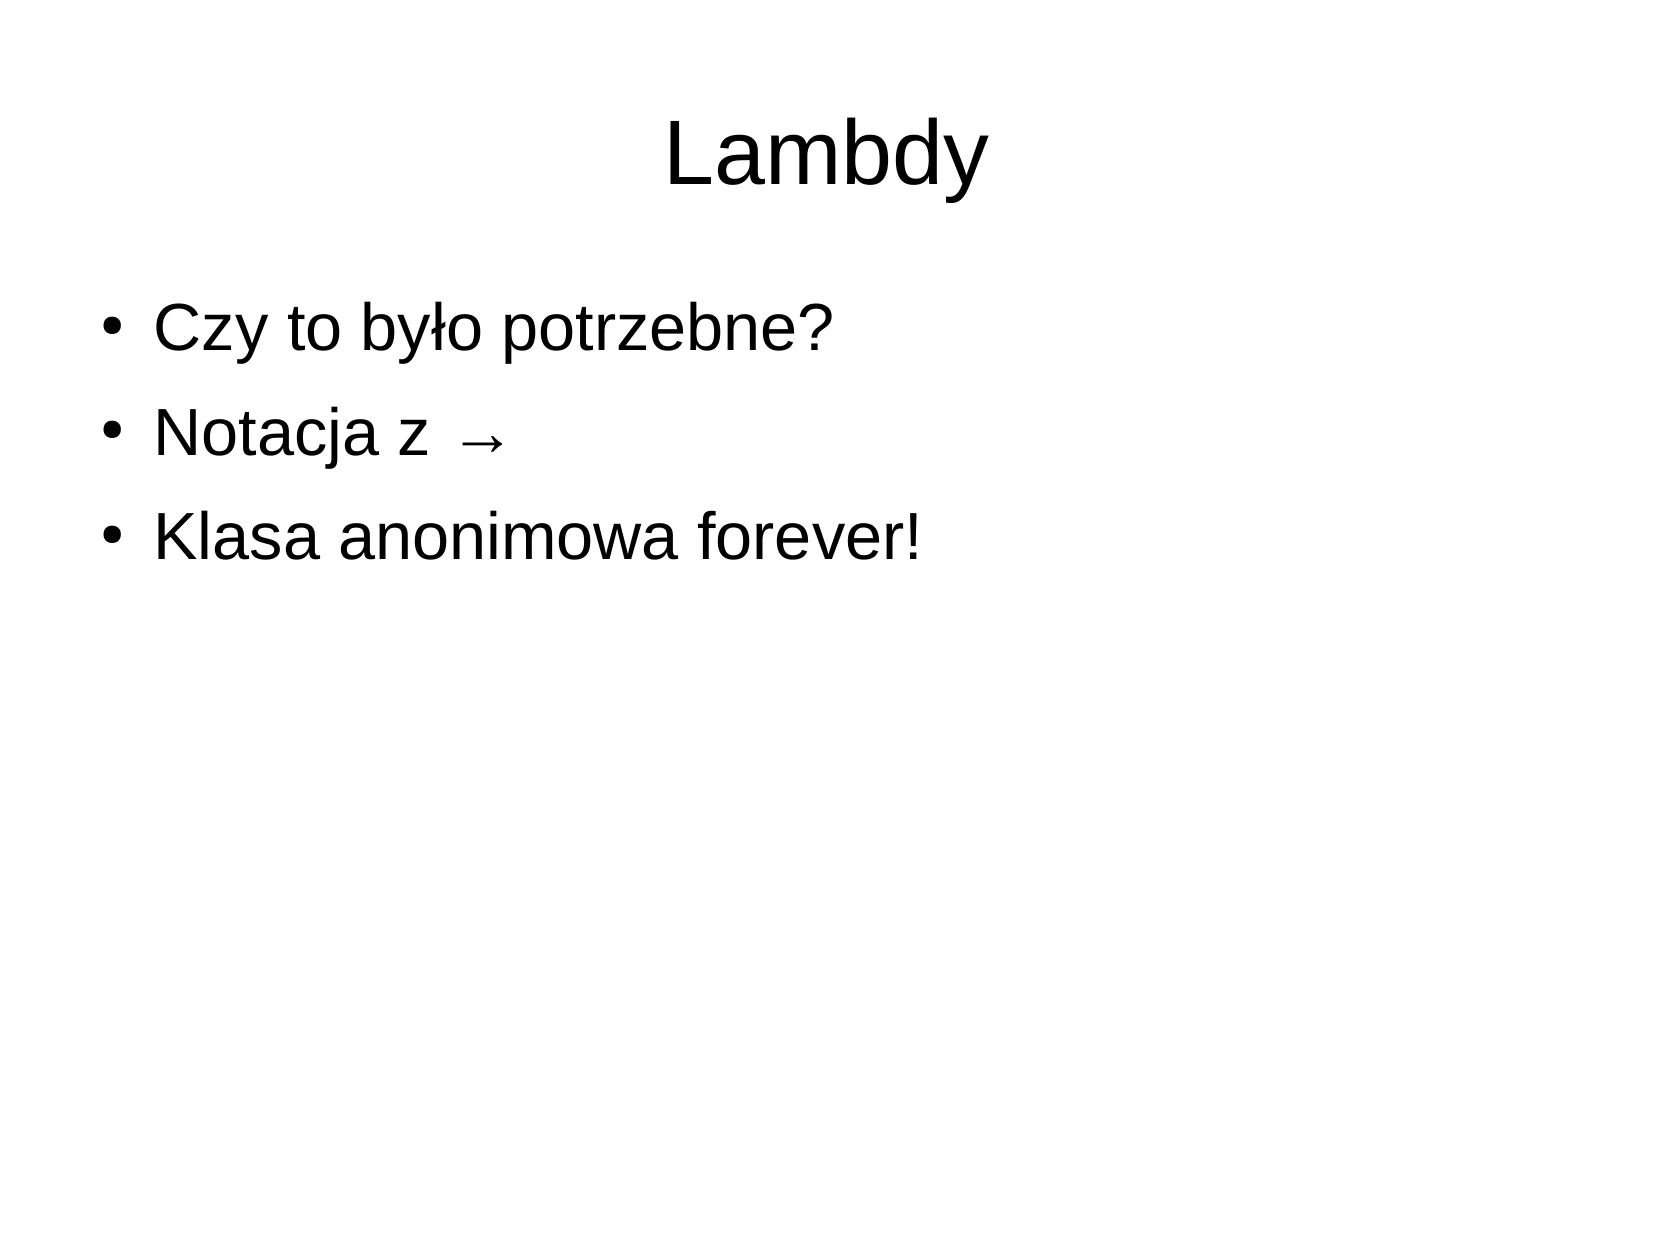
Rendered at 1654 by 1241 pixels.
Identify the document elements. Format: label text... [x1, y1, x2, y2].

list Czy to było potrzebne? Notacja z → Klasa anonimowa forever! [82, 290, 1538, 1010]
title Lambdy [82, 49, 1571, 257]
